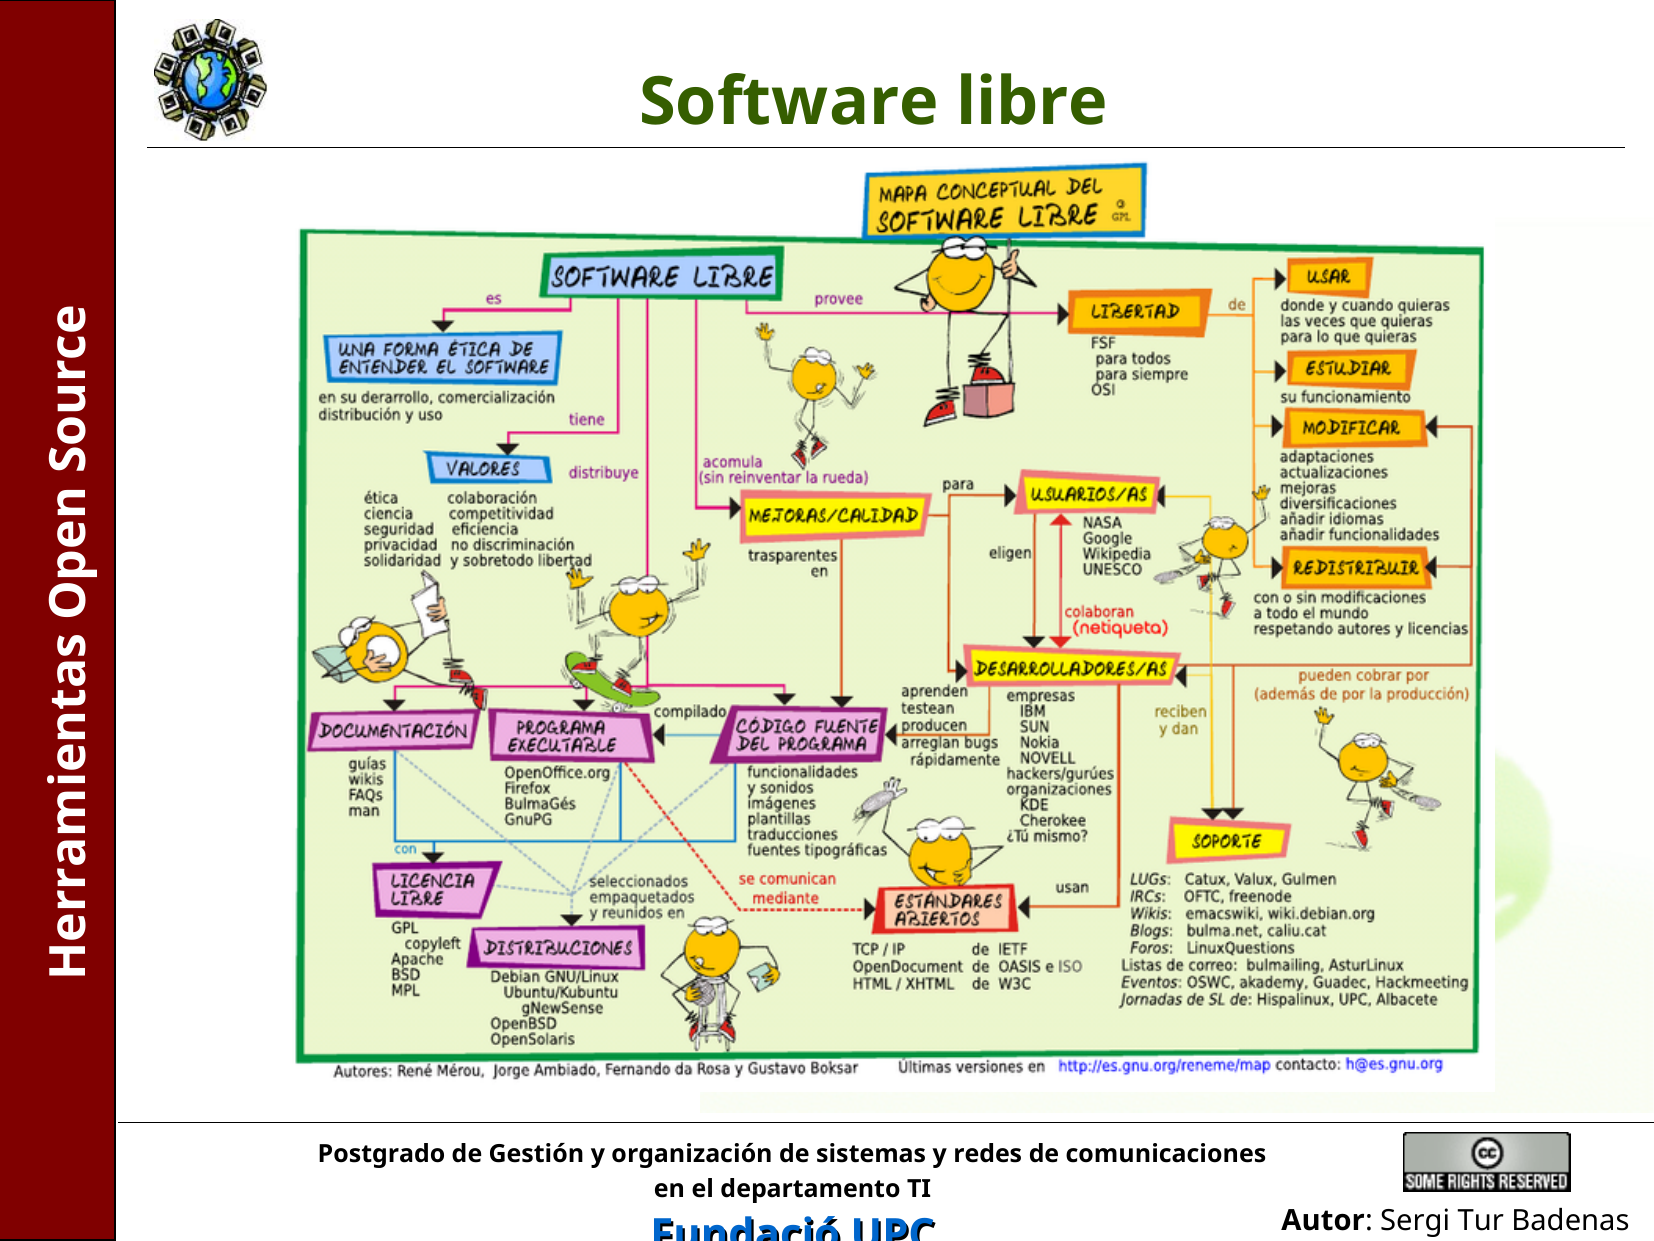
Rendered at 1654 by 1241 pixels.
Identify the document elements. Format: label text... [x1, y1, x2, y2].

picture [288, 151, 1654, 1113]
title Software libre [129, 56, 1619, 141]
picture [154, 19, 268, 56]
picture [1403, 1132, 1571, 1192]
